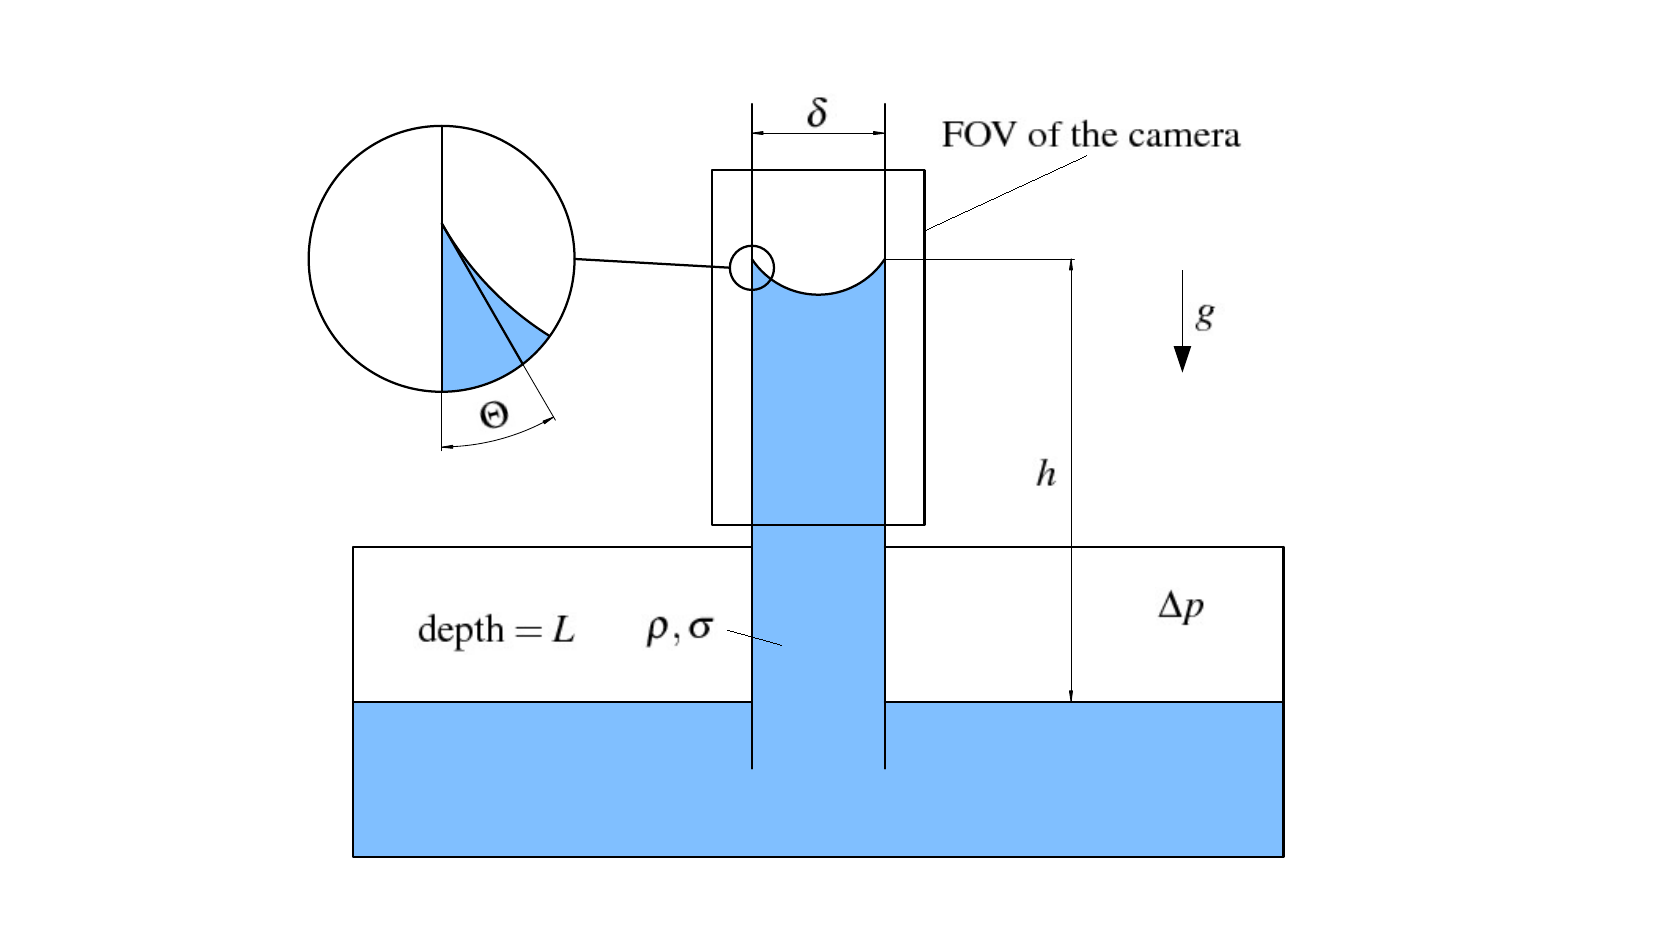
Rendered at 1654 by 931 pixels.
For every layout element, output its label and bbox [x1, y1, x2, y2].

picture [137, 0, 1454, 931]
